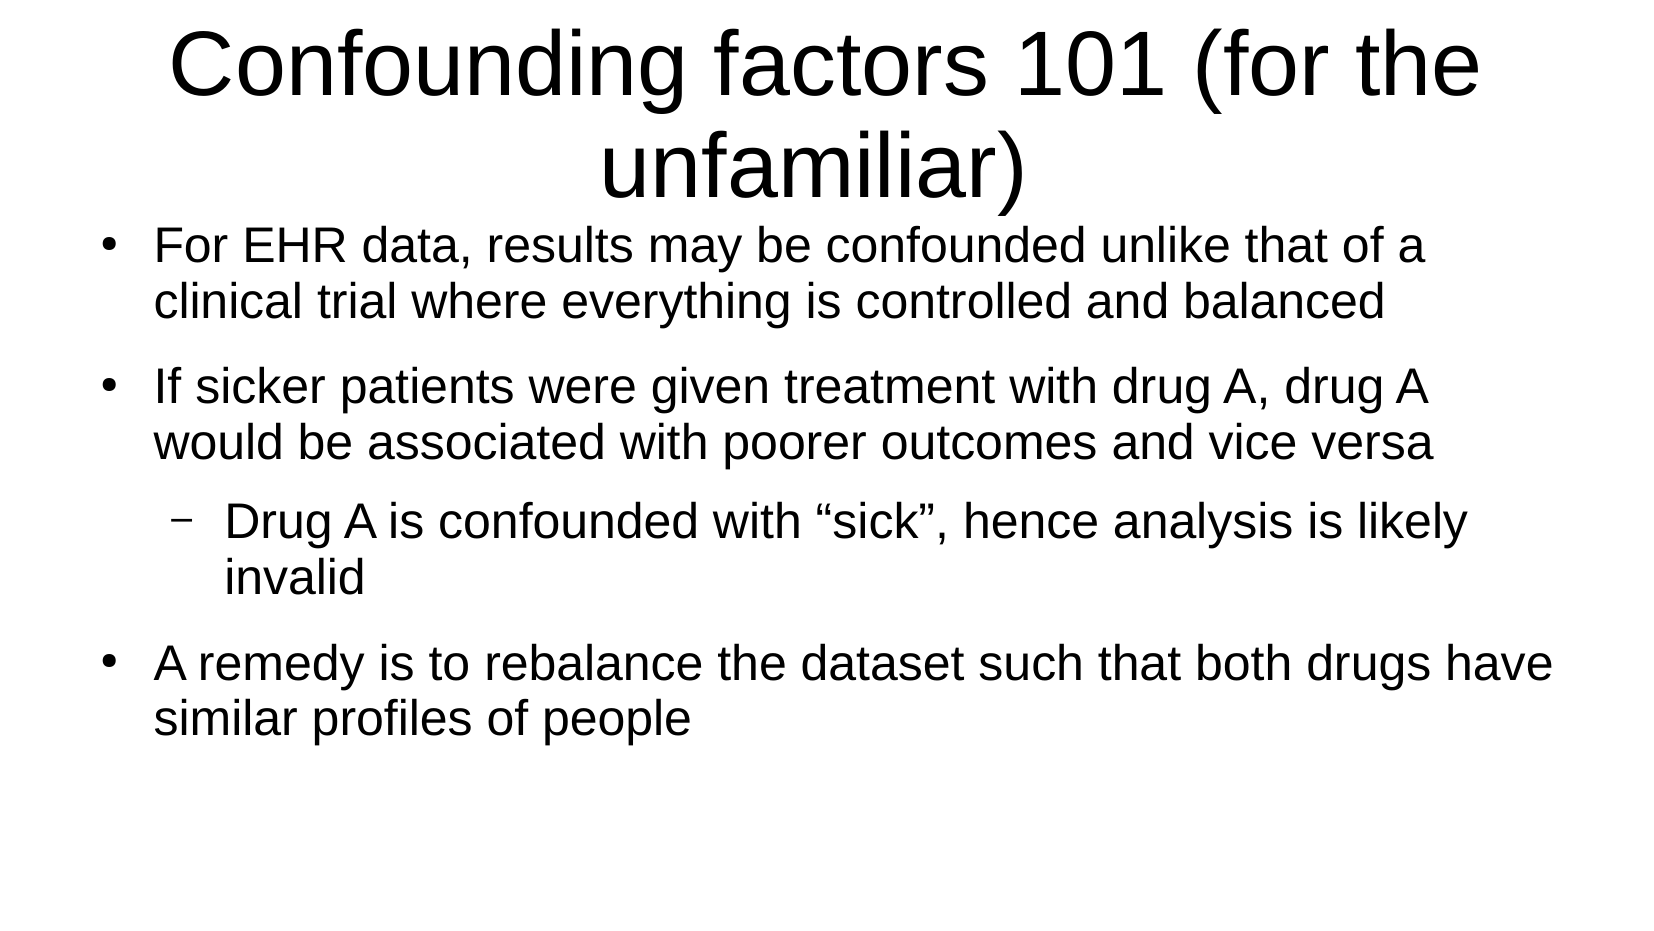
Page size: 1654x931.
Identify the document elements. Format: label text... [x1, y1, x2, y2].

list For EHR data, results may be confounded unlike that of a clinical trial where everything is controlled and balanced If sicker patients were given treatment with drug A, drug A would be associated with poorer outcomes and vice versa Drug A is confounded with “sick”, hence analysis is likely invalid A remedy is to rebalance the dataset such that both drugs have similar profiles of people [82, 217, 1571, 758]
title Confounding factors 101 (for the unfamiliar) [82, 12, 1571, 217]
